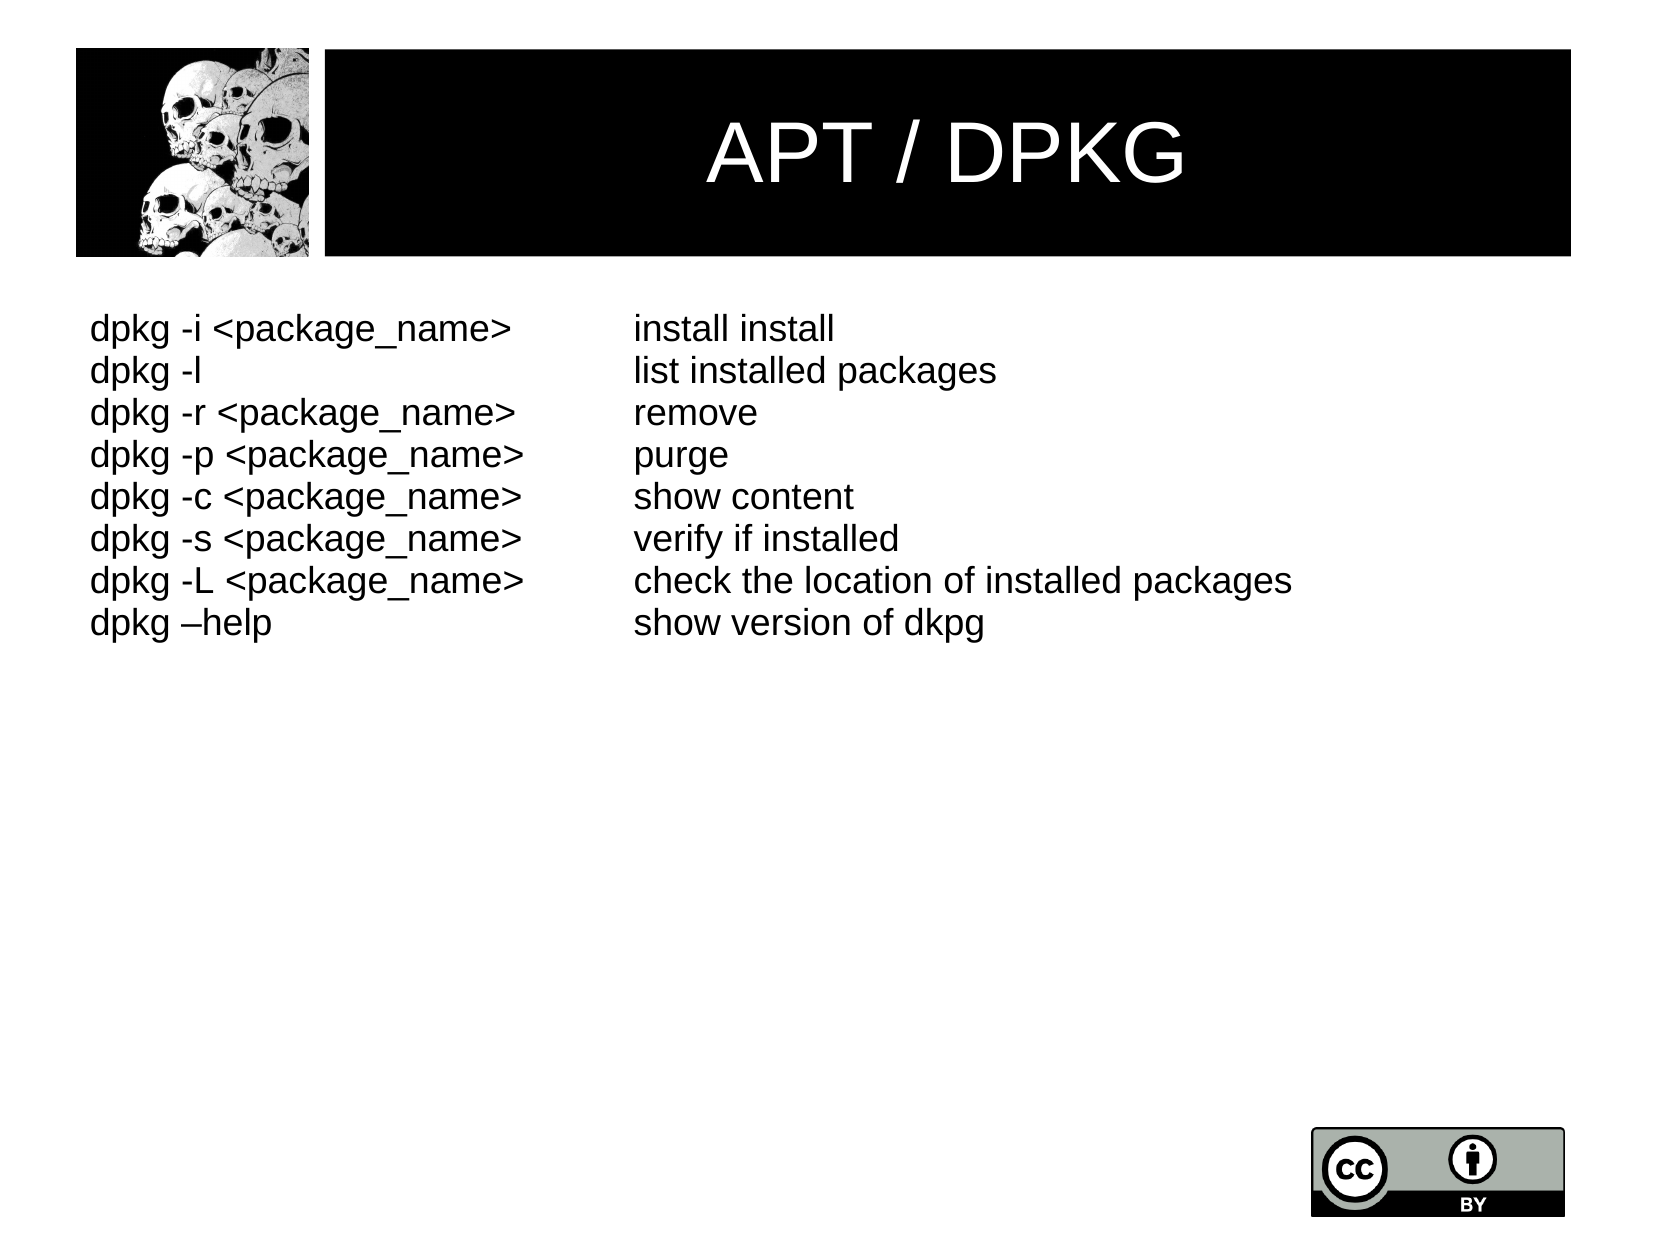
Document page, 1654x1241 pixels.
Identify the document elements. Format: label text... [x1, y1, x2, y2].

picture [1311, 1127, 1565, 1217]
picture [76, 48, 309, 257]
title APT / DPKG [324, 49, 1571, 257]
text_box dpkg -i <package_name> install install dpkg -l list installed packages dpkg -r <package_name> remove dpkg -p <package_name> purge dpkg -c <package_name> show content dpkg -s <package_name> verify if installed dpkg -L <package_name> check the location of installed packages dpkg –help show version of dkpg [75, 300, 1576, 875]
